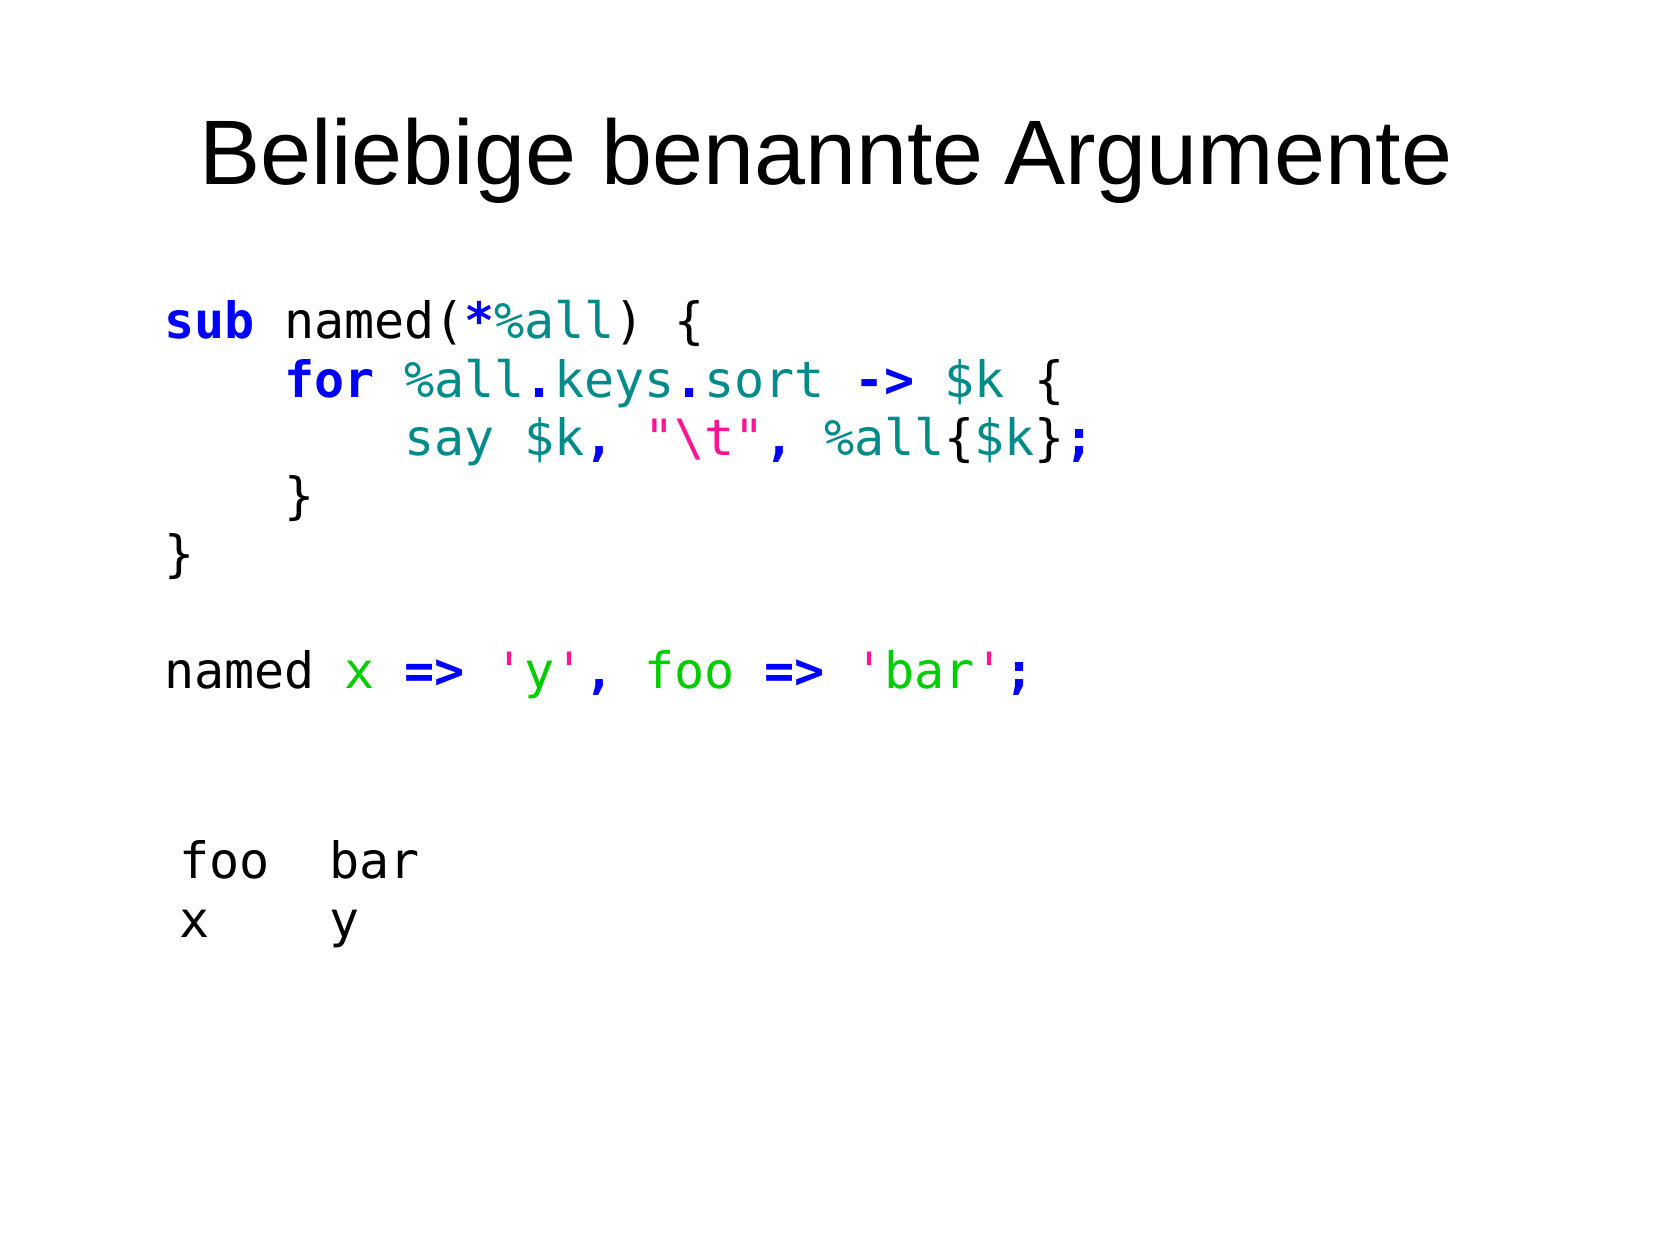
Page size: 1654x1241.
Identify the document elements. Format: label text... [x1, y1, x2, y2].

text_box foo bar x y [165, 825, 1276, 957]
title Beliebige benannte Argumente [82, 49, 1571, 257]
text_box sub named(*%all) { for %all.keys.sort -> $k { say $k, "\t", %all{$k}; } } named x => 'y', foo => 'bar'; [150, 285, 1561, 708]
